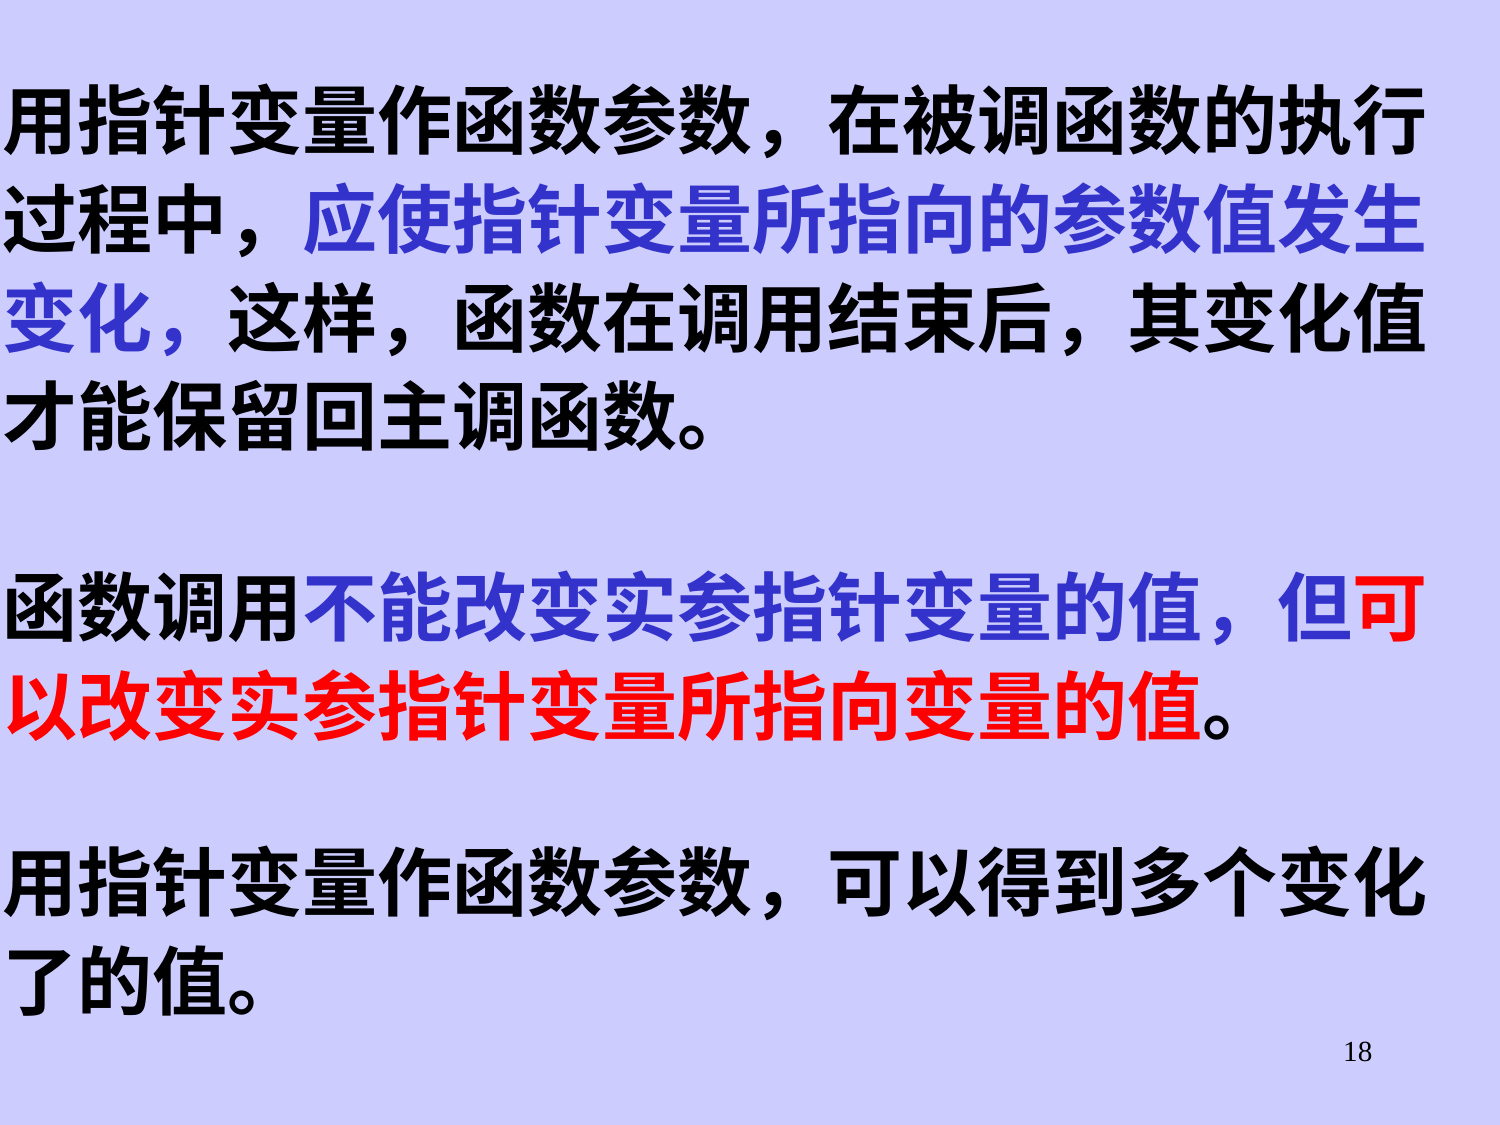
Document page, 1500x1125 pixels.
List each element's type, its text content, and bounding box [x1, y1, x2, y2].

text_box <编号> [1074, 1027, 1388, 1101]
text_box 用指针变量作函数参数，可以得到多个变化了的值。 [0, 824, 1500, 1027]
text_box 用指针变量作函数参数，在被调函数的执行过程中，应使指针变量所指向的参数值发生变化，这样，函数在调用结束后，其变化值才能保留回主调函数。 [0, 62, 1500, 462]
text_box 函数调用不能改变实参指针变量的值，但可以改变实参指针变量所指向变量的值。 [0, 549, 1500, 752]
